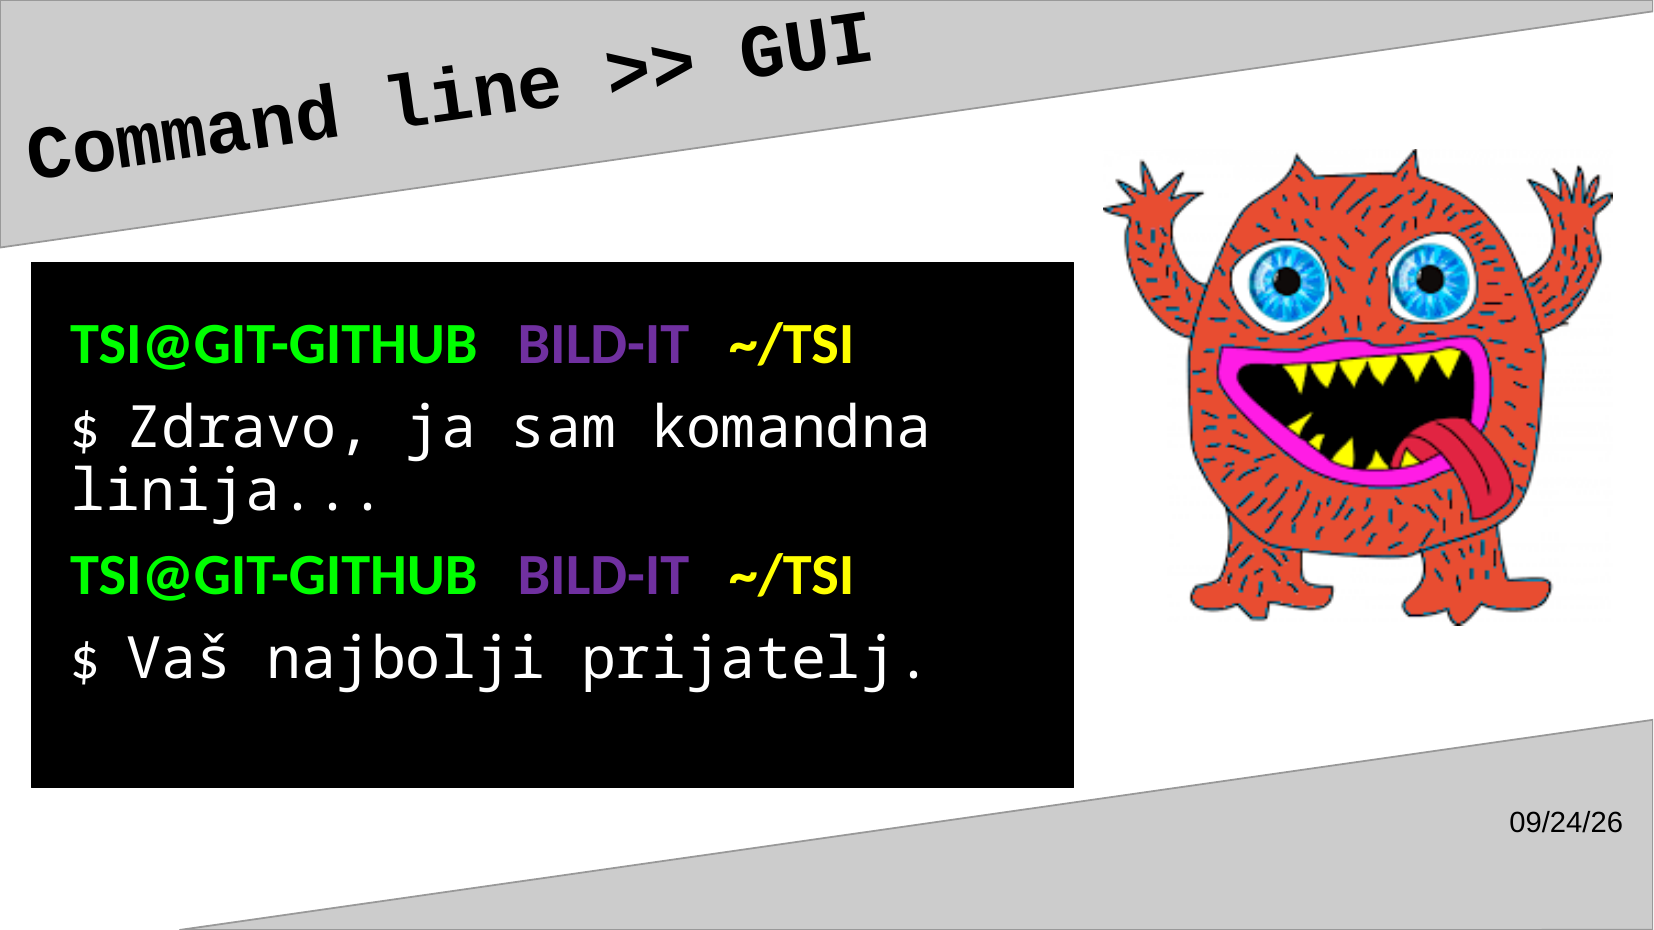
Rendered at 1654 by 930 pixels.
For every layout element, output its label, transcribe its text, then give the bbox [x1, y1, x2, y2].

text_box [31, 262, 1074, 788]
title Command line >> GUI [16, 0, 1501, 239]
text_box TSI@GIT-GITHUB BILD-IT ~/TSI $ Zdravo, ja sam komandna linija... TSI@GIT-GITHUB BILD-IT ~/TSI $ Vaš najbolji prijatelj. [55, 305, 1060, 794]
picture [1103, 149, 1613, 626]
